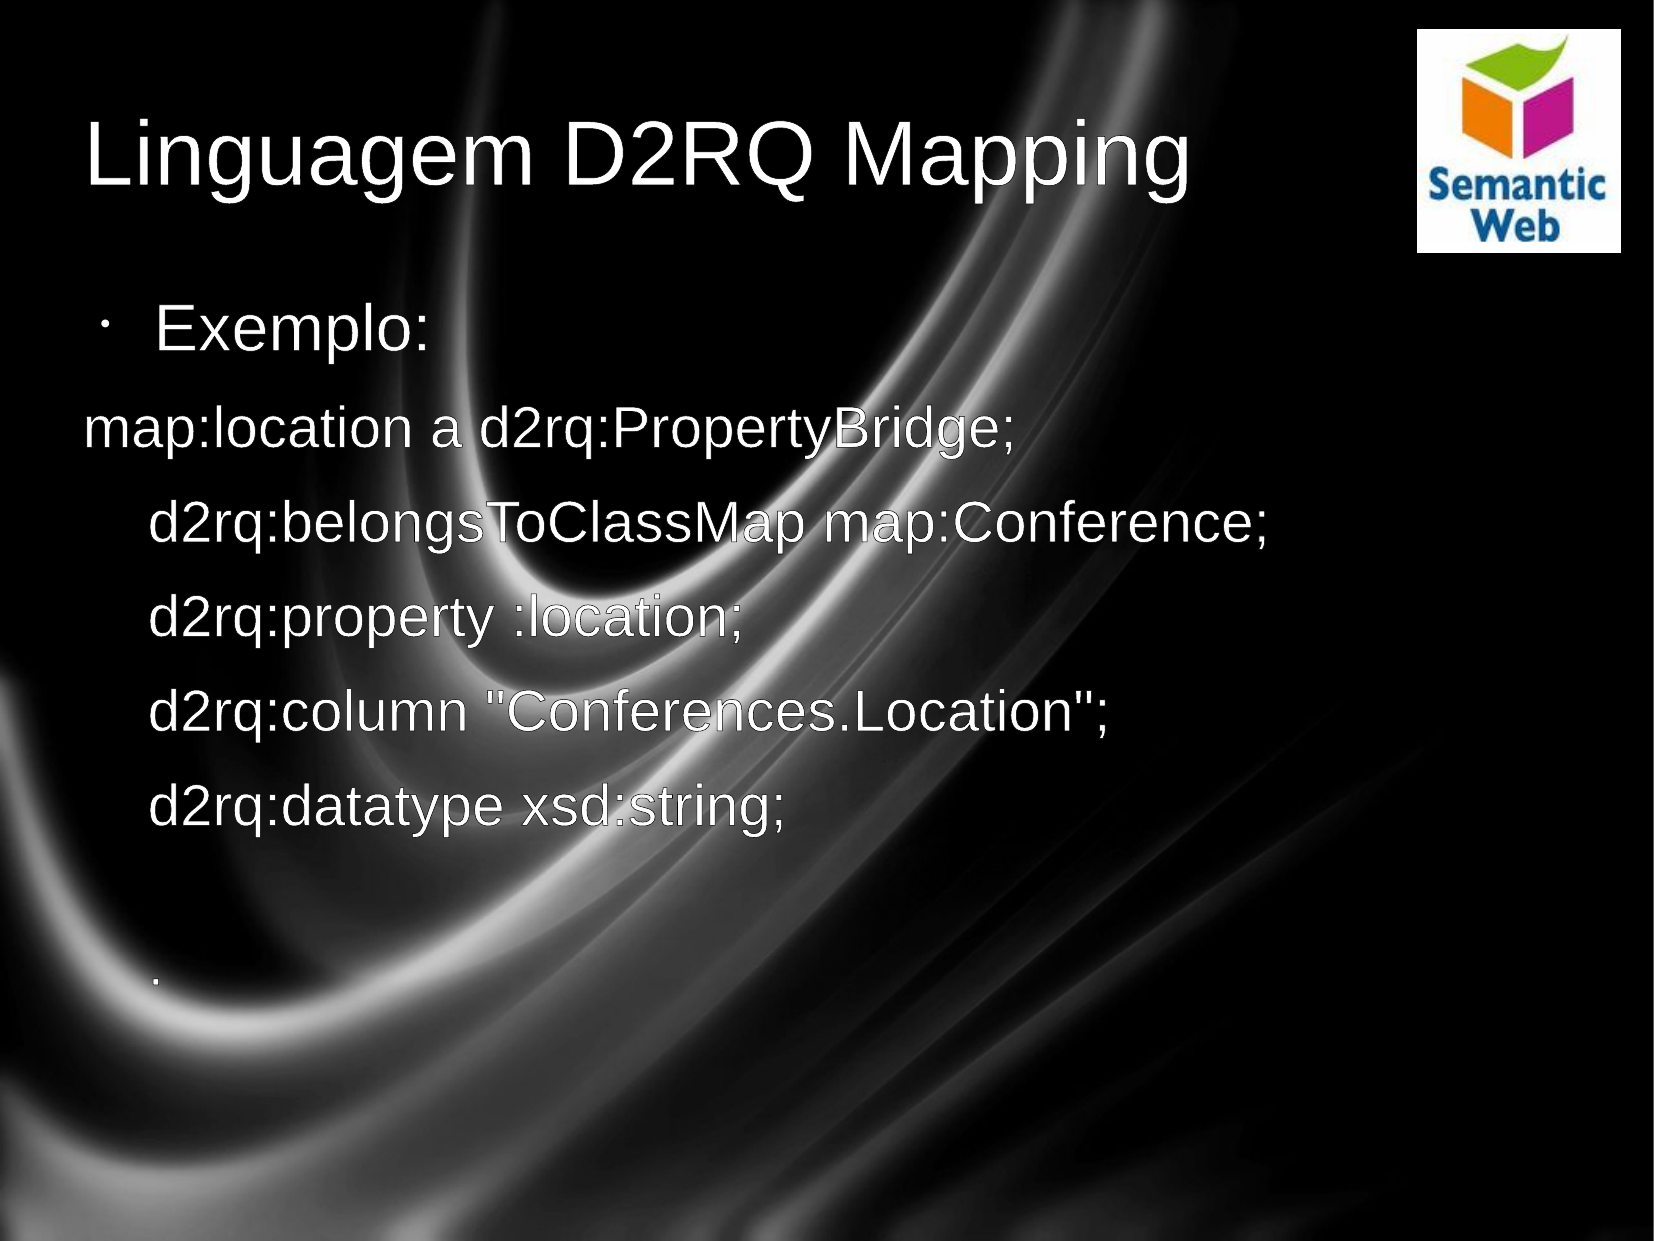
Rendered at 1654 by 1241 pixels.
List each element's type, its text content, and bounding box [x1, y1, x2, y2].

picture [0, 0, 1654, 1241]
title Linguagem D2RQ Mapping [82, 49, 1359, 257]
list Exemplo: map:location a d2rq:PropertyBridge; d2rq:belongsToClassMap map:Conference; d2rq:property :location; d2rq:column "Conferences.Location"; d2rq:datatype xsd:string; . [82, 290, 1571, 1109]
